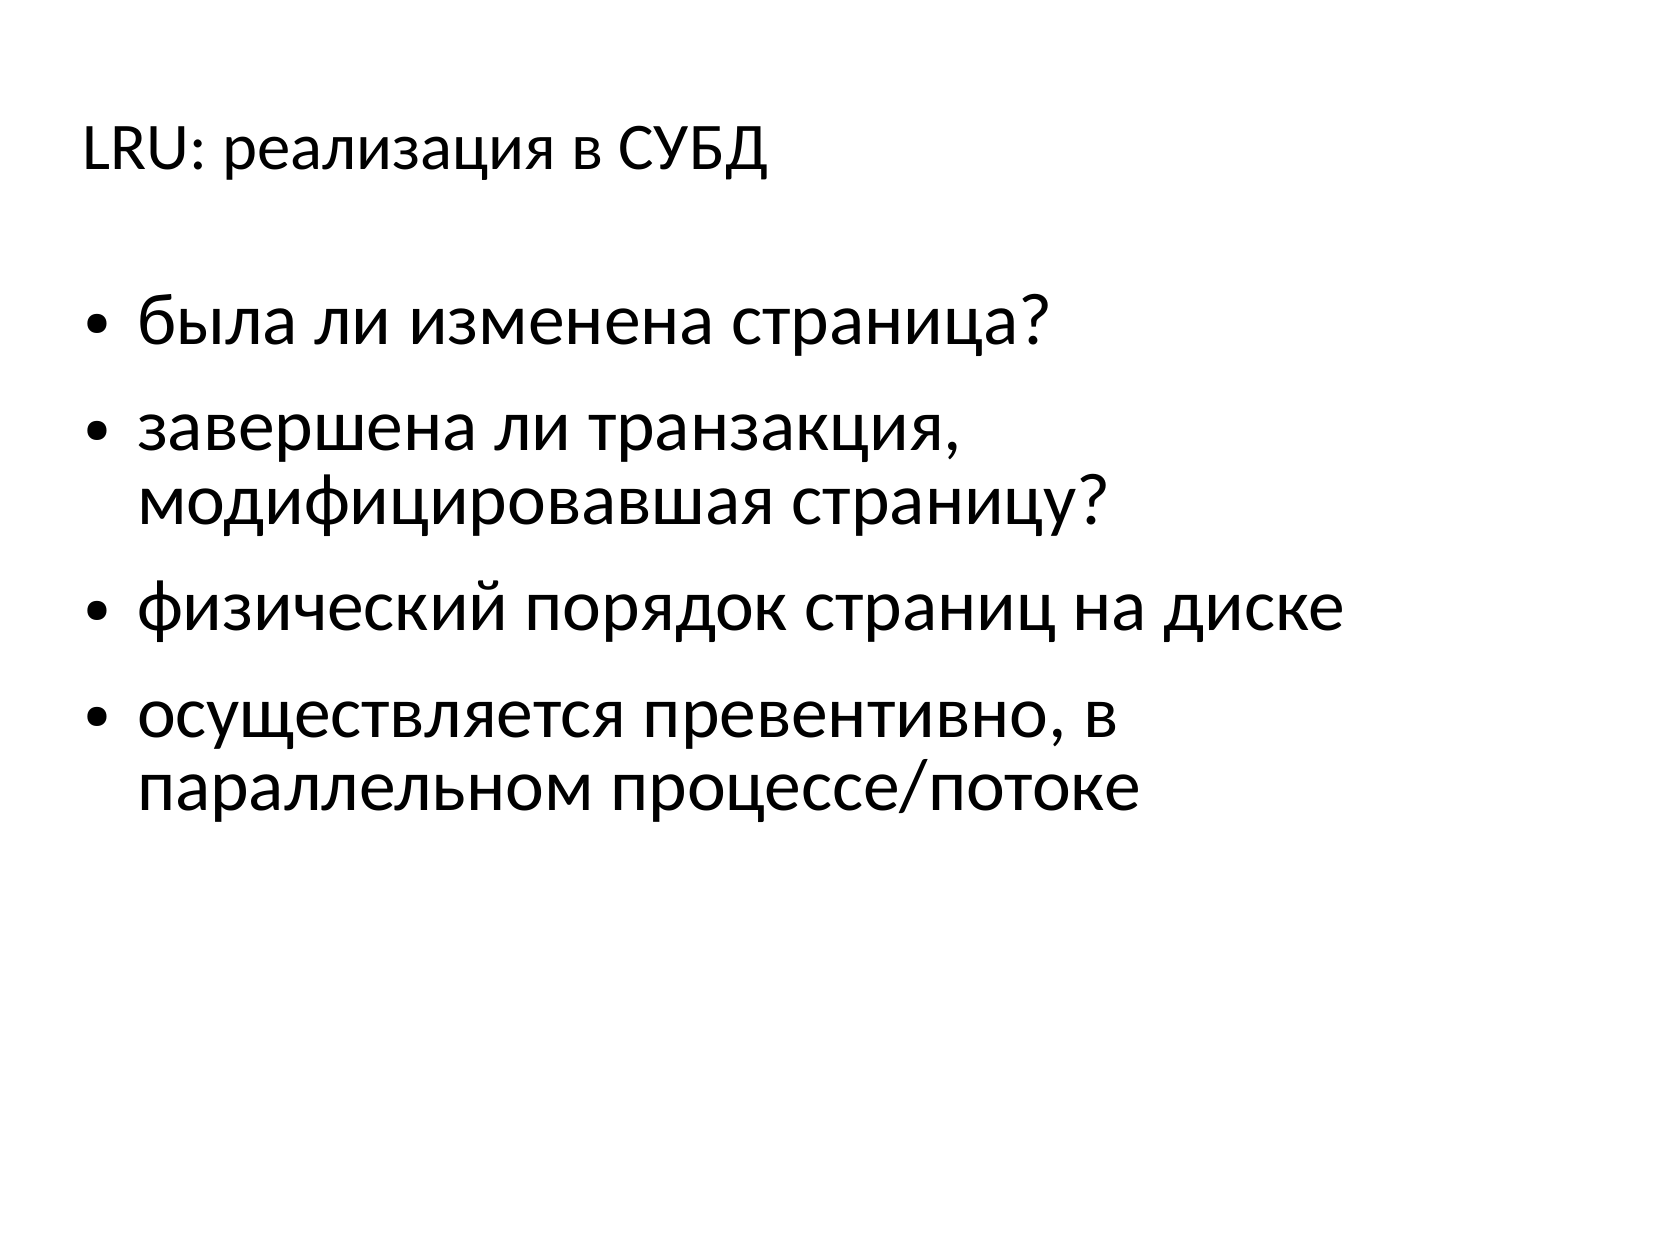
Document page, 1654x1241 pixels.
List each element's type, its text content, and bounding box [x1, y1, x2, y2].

title LRU: реализация в СУБД [82, 49, 1571, 257]
list была ли изменена страница? завершена ли транзакция, модифицировавшая страницу? физический порядок страниц на диске осуществляется превентивно, в параллельном процессе/потоке [66, 289, 1555, 1108]
